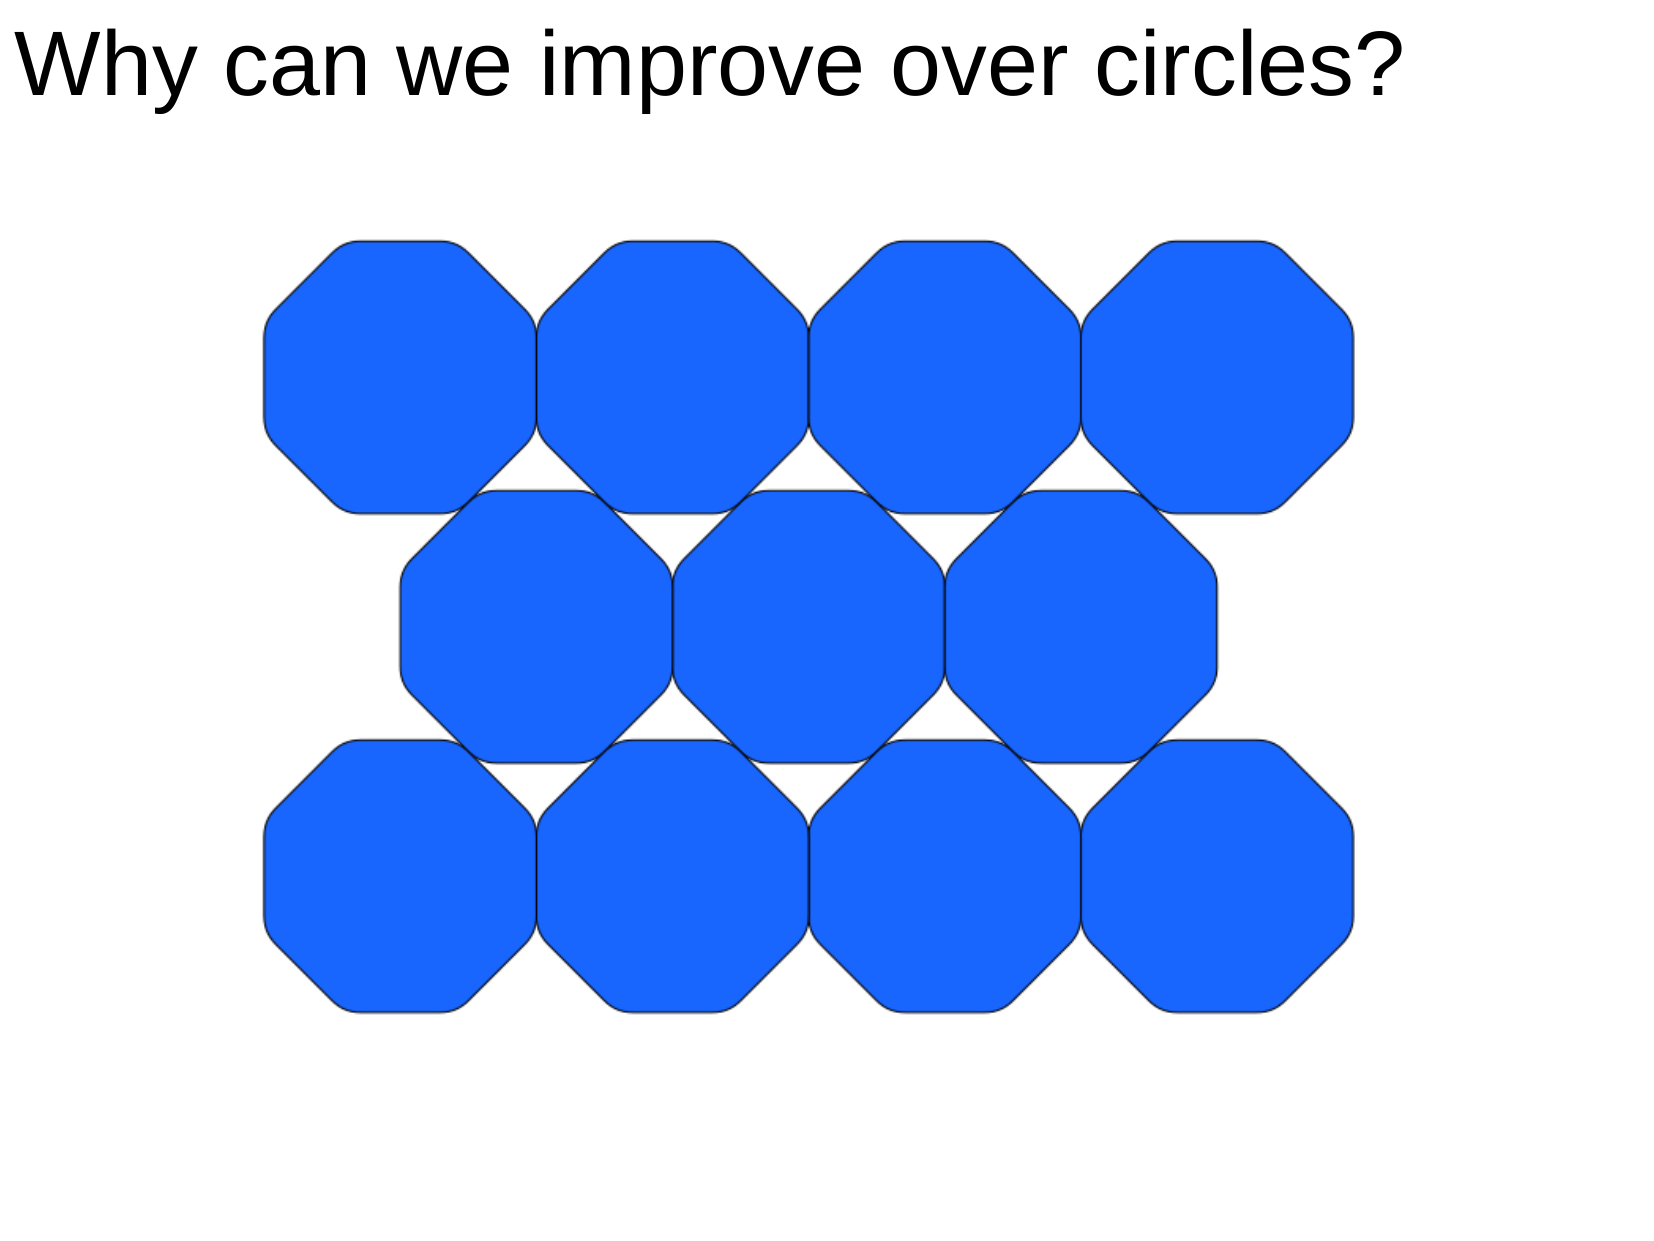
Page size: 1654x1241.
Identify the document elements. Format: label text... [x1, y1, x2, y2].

text_box Why can we improve over circles? [0, 5, 1654, 123]
picture [231, 219, 1388, 1035]
